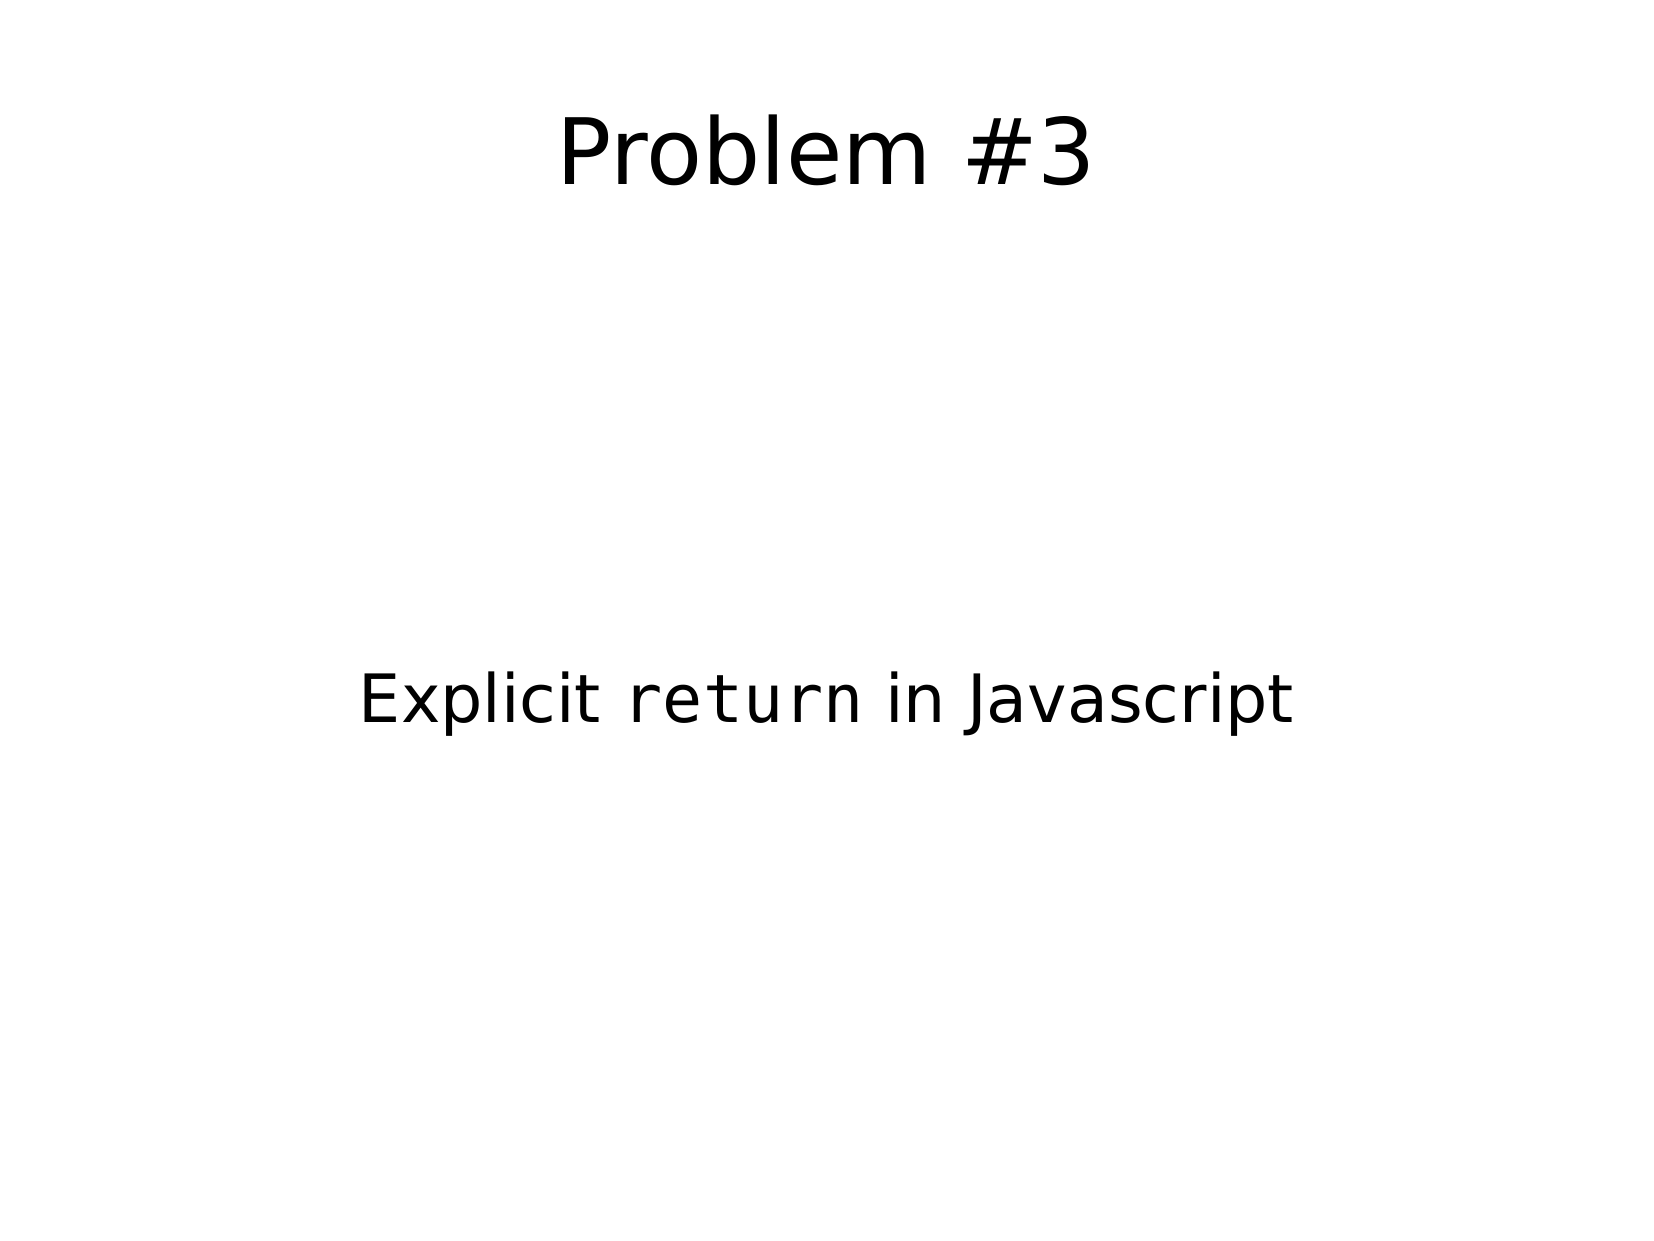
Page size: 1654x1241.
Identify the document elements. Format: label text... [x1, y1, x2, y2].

title Problem #3 [82, 56, 1571, 250]
subtitle Explicit return in Javascript [82, 297, 1571, 1102]
